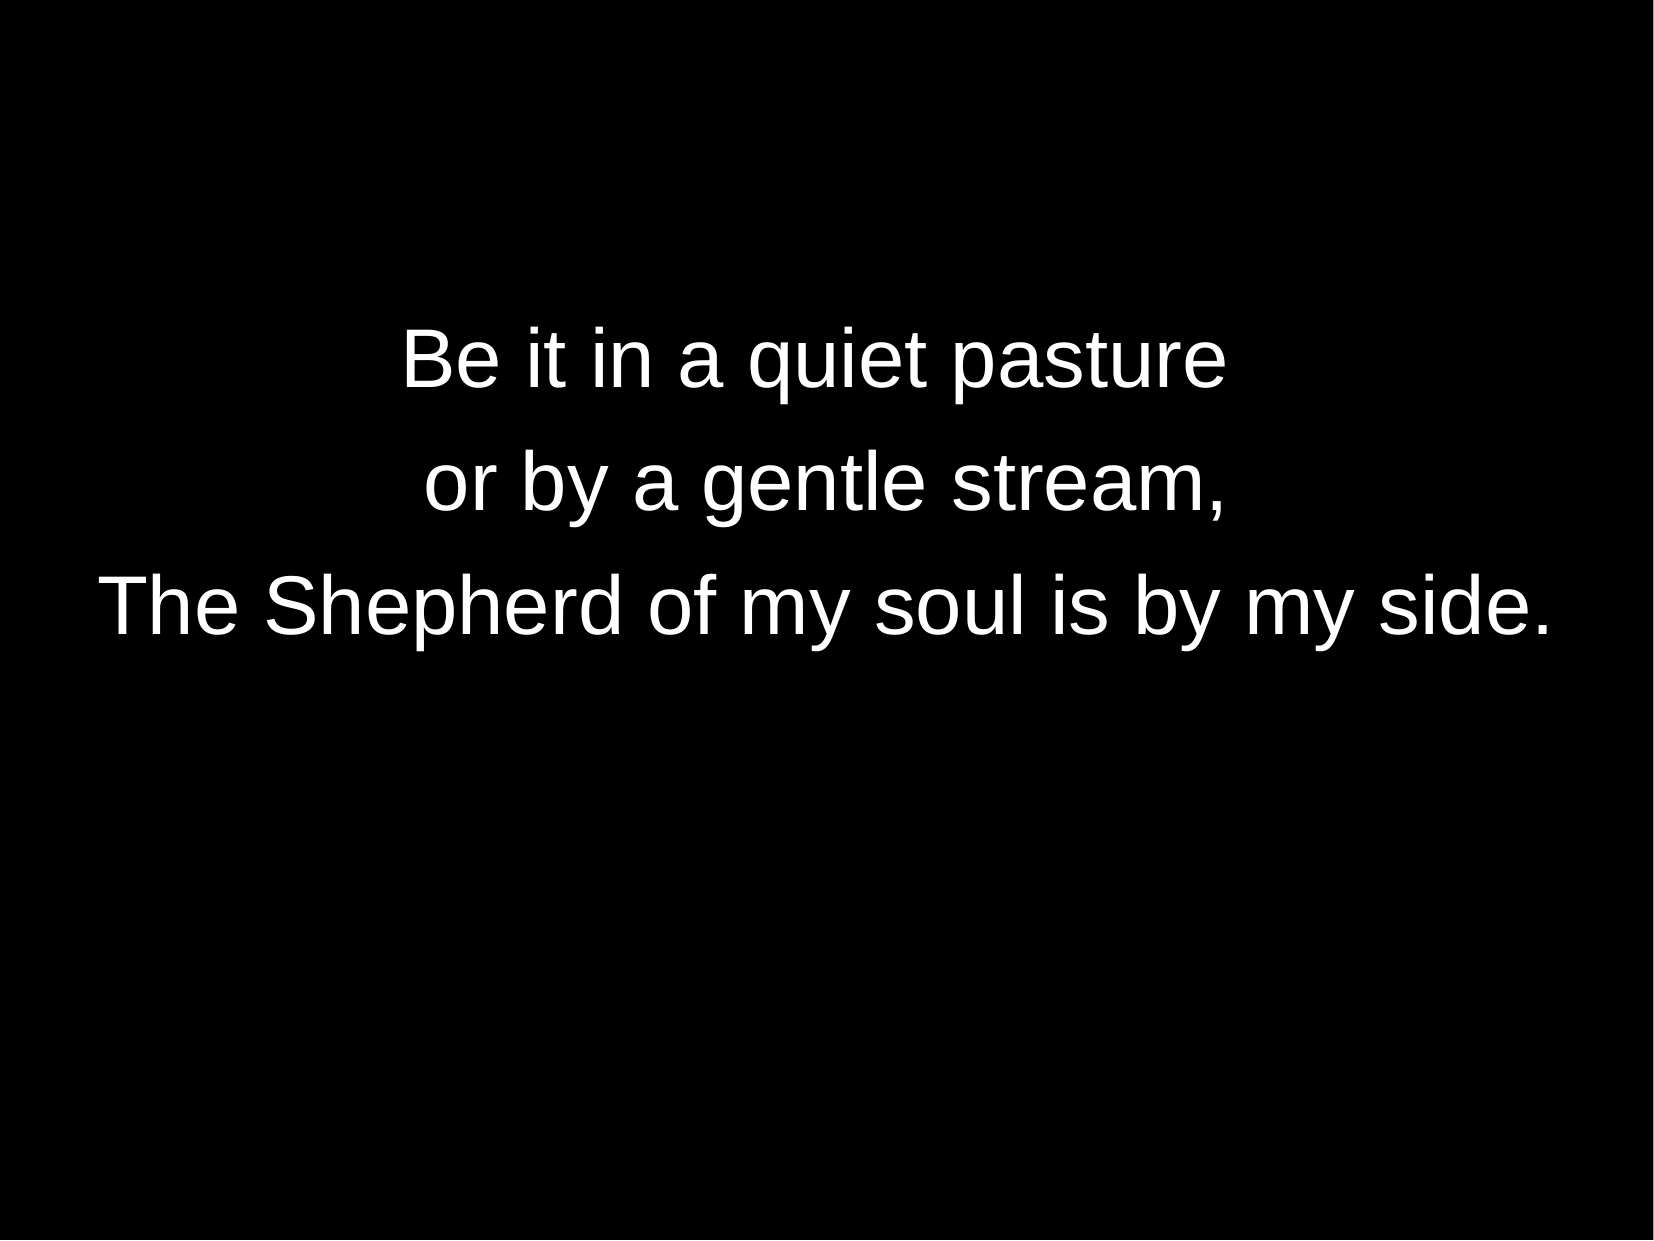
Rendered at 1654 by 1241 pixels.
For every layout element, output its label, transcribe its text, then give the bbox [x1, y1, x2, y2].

list Be it in a quiet pasture or by a gentle stream, The Shepherd of my soul is by my side. [0, 306, 1654, 1026]
